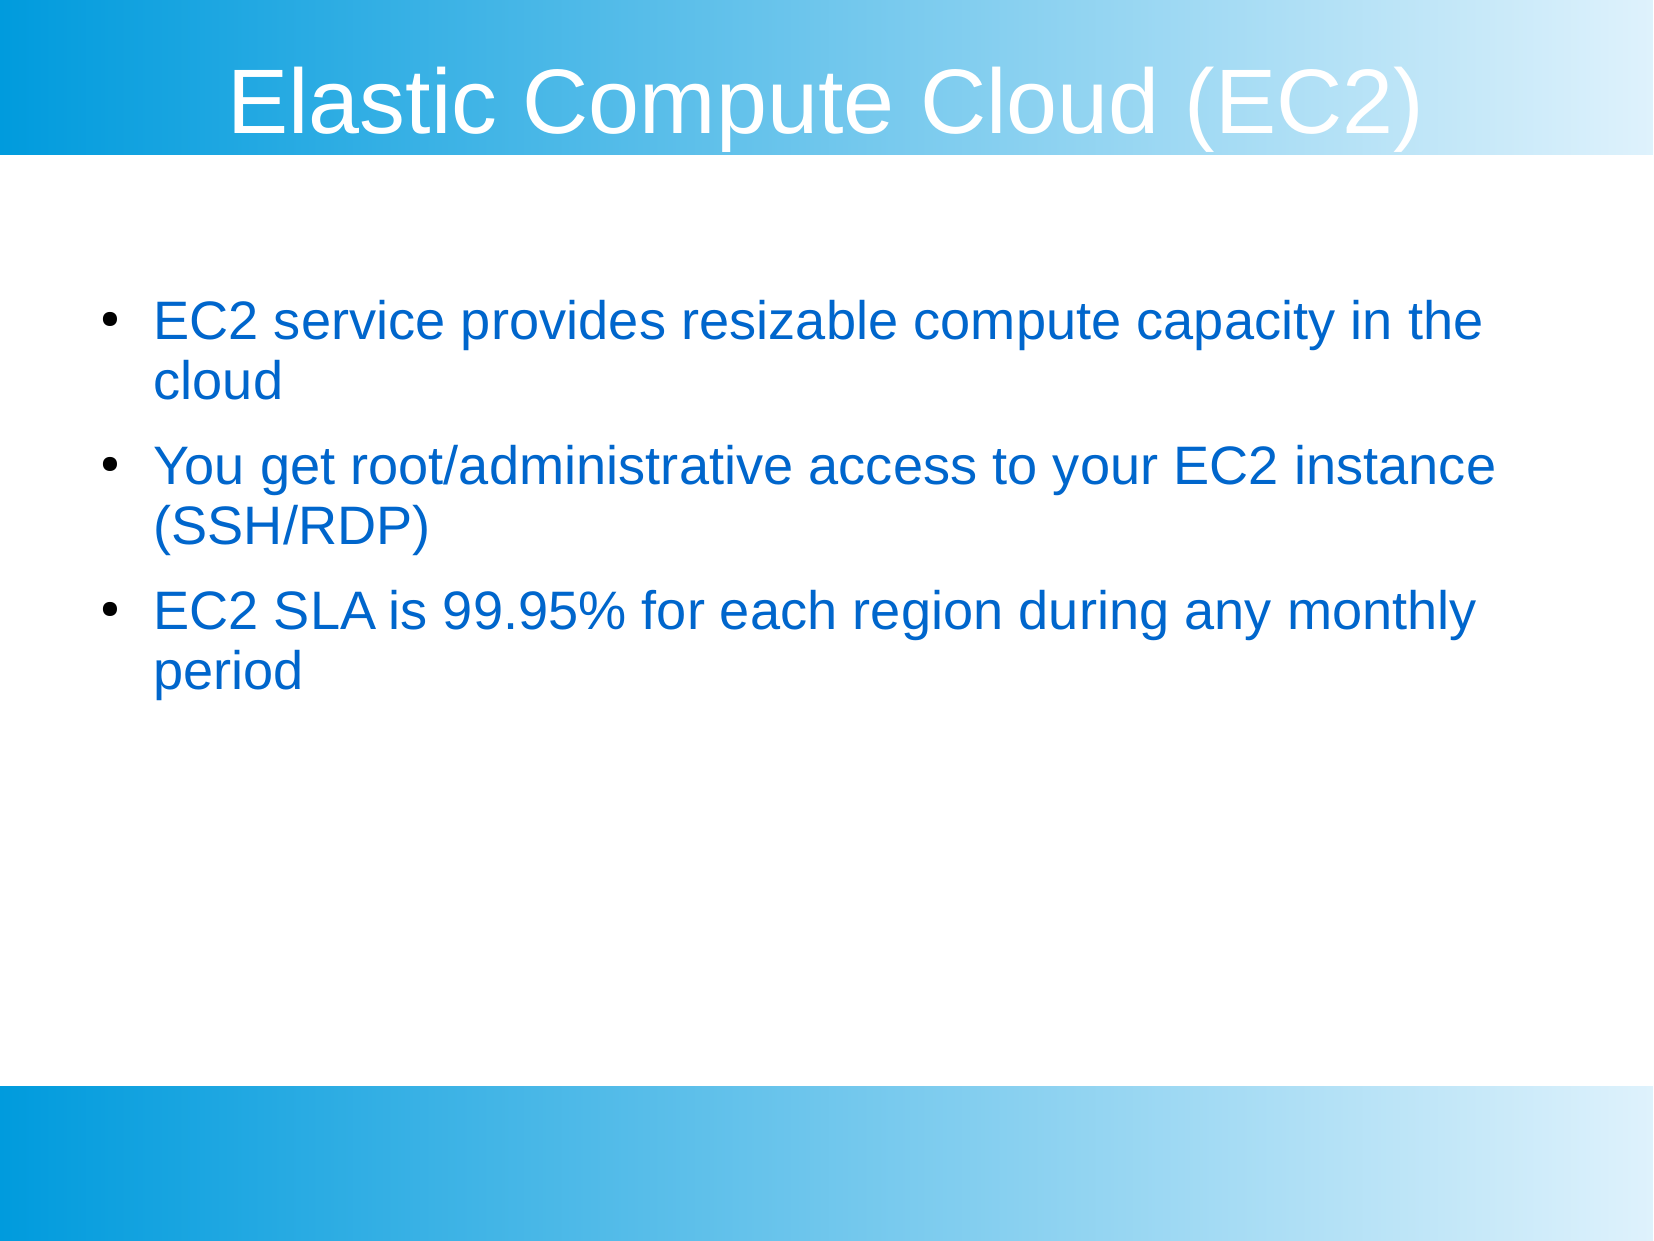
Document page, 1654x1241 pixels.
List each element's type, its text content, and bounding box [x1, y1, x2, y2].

list EC2 service provides resizable compute capacity in the cloud You get root/administrative access to your EC2 instance (SSH/RDP) EC2 SLA is 99.95% for each region during any monthly period [82, 290, 1571, 1010]
title Elastic Compute Cloud (EC2) [82, 49, 1571, 155]
